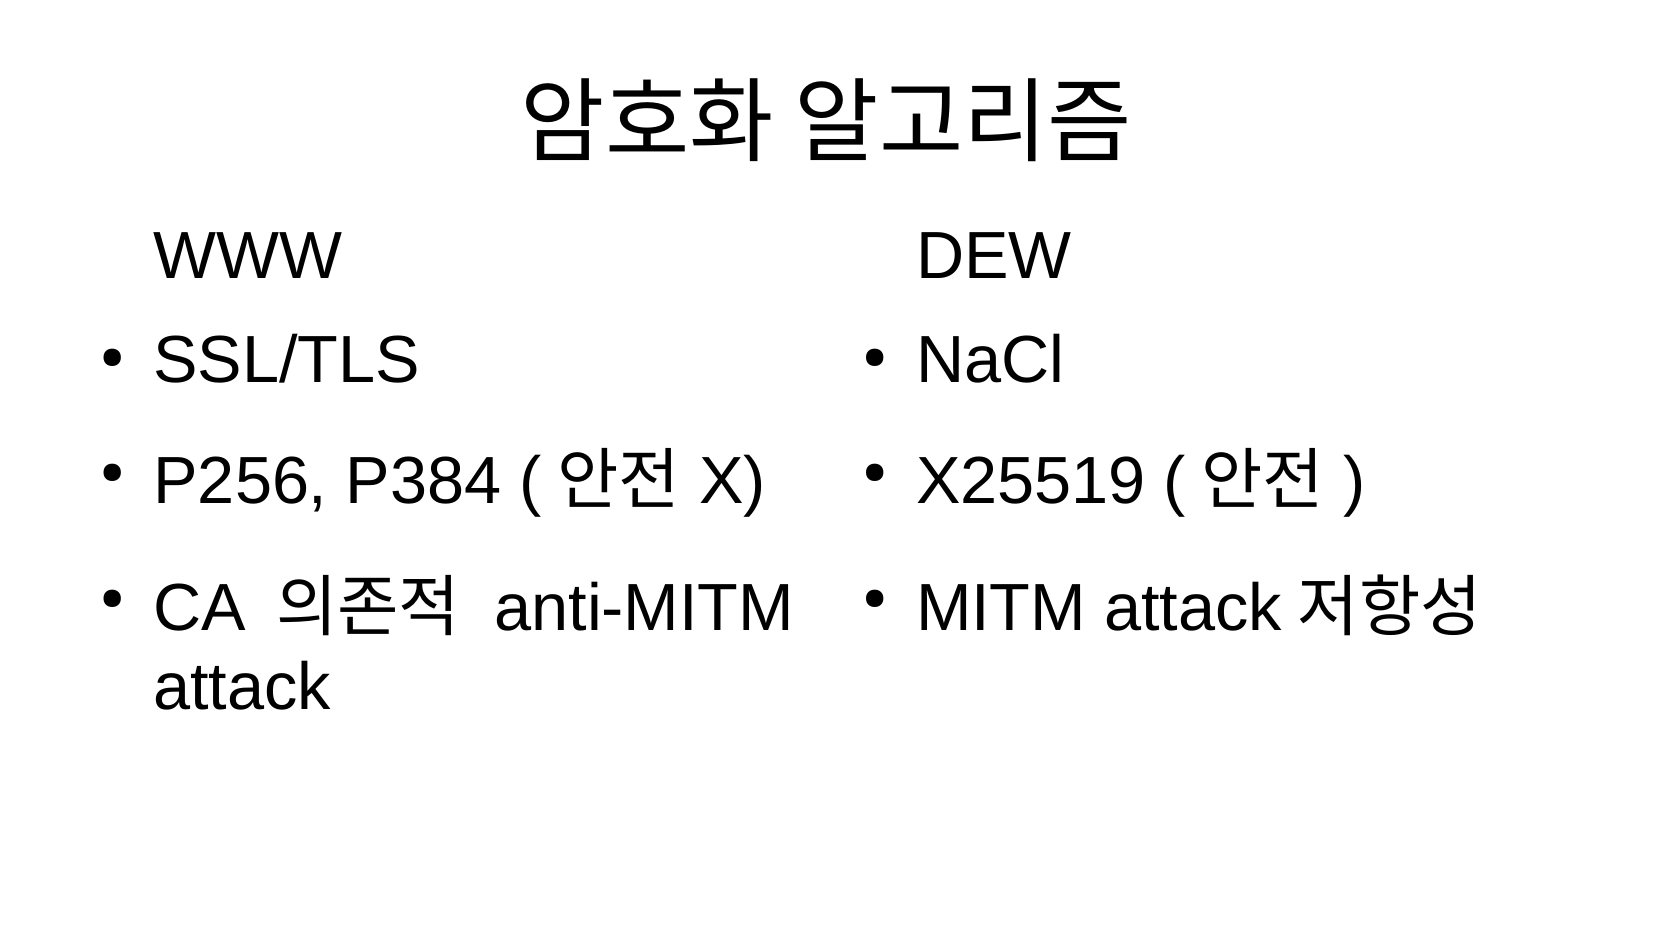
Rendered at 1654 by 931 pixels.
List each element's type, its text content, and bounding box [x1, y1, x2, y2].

list WWW SSL/TLS P256, P384 (안전X) CA 의존적 anti-MITM attack [82, 217, 809, 758]
title 암호화 알고리즘 [82, 37, 1571, 193]
list DEW NaCl X25519 (안전) MITM attack저항성 [845, 217, 1572, 758]
